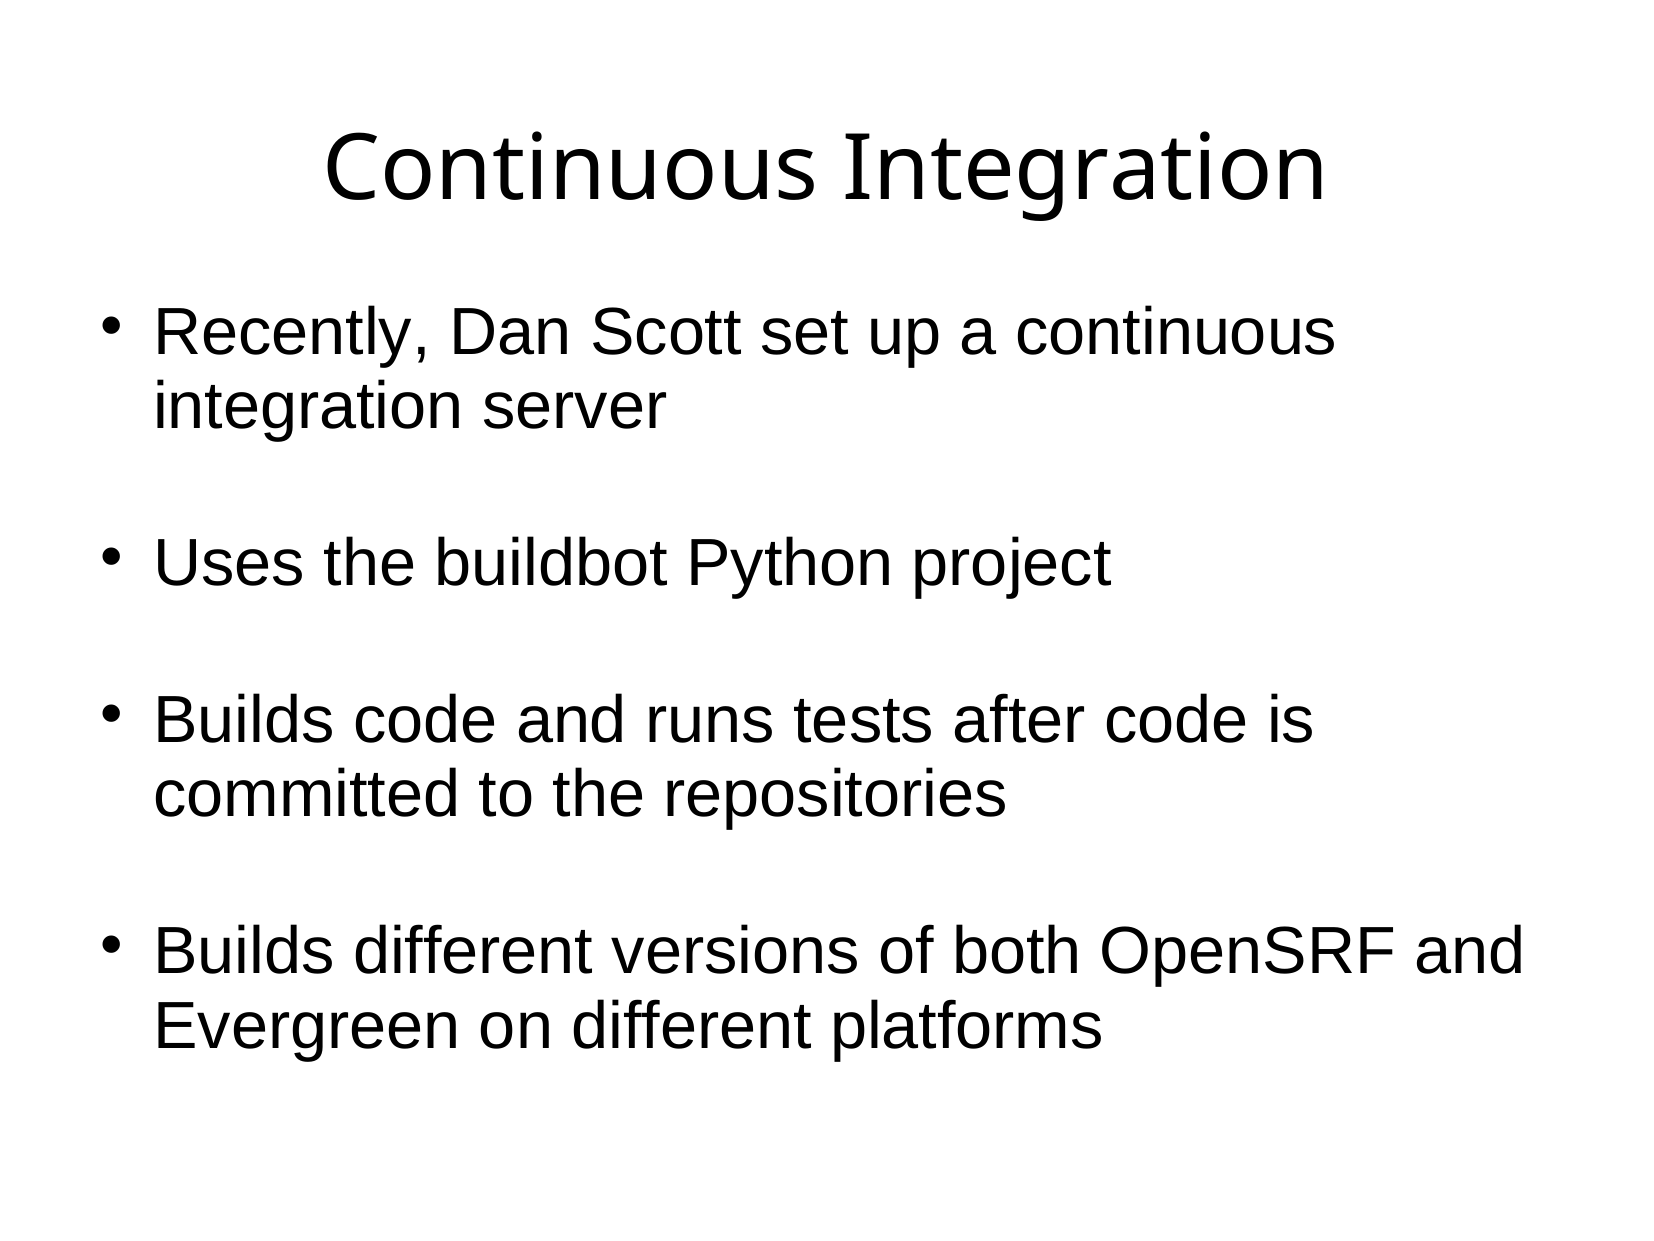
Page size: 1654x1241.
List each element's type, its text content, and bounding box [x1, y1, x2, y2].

title Continuous Integration [82, 49, 1571, 257]
list Recently, Dan Scott set up a continuous integration server Uses the buildbot Python project Builds code and runs tests after code is committed to the repositories Builds different versions of both OpenSRF and Evergreen on different platforms [82, 290, 1571, 1109]
